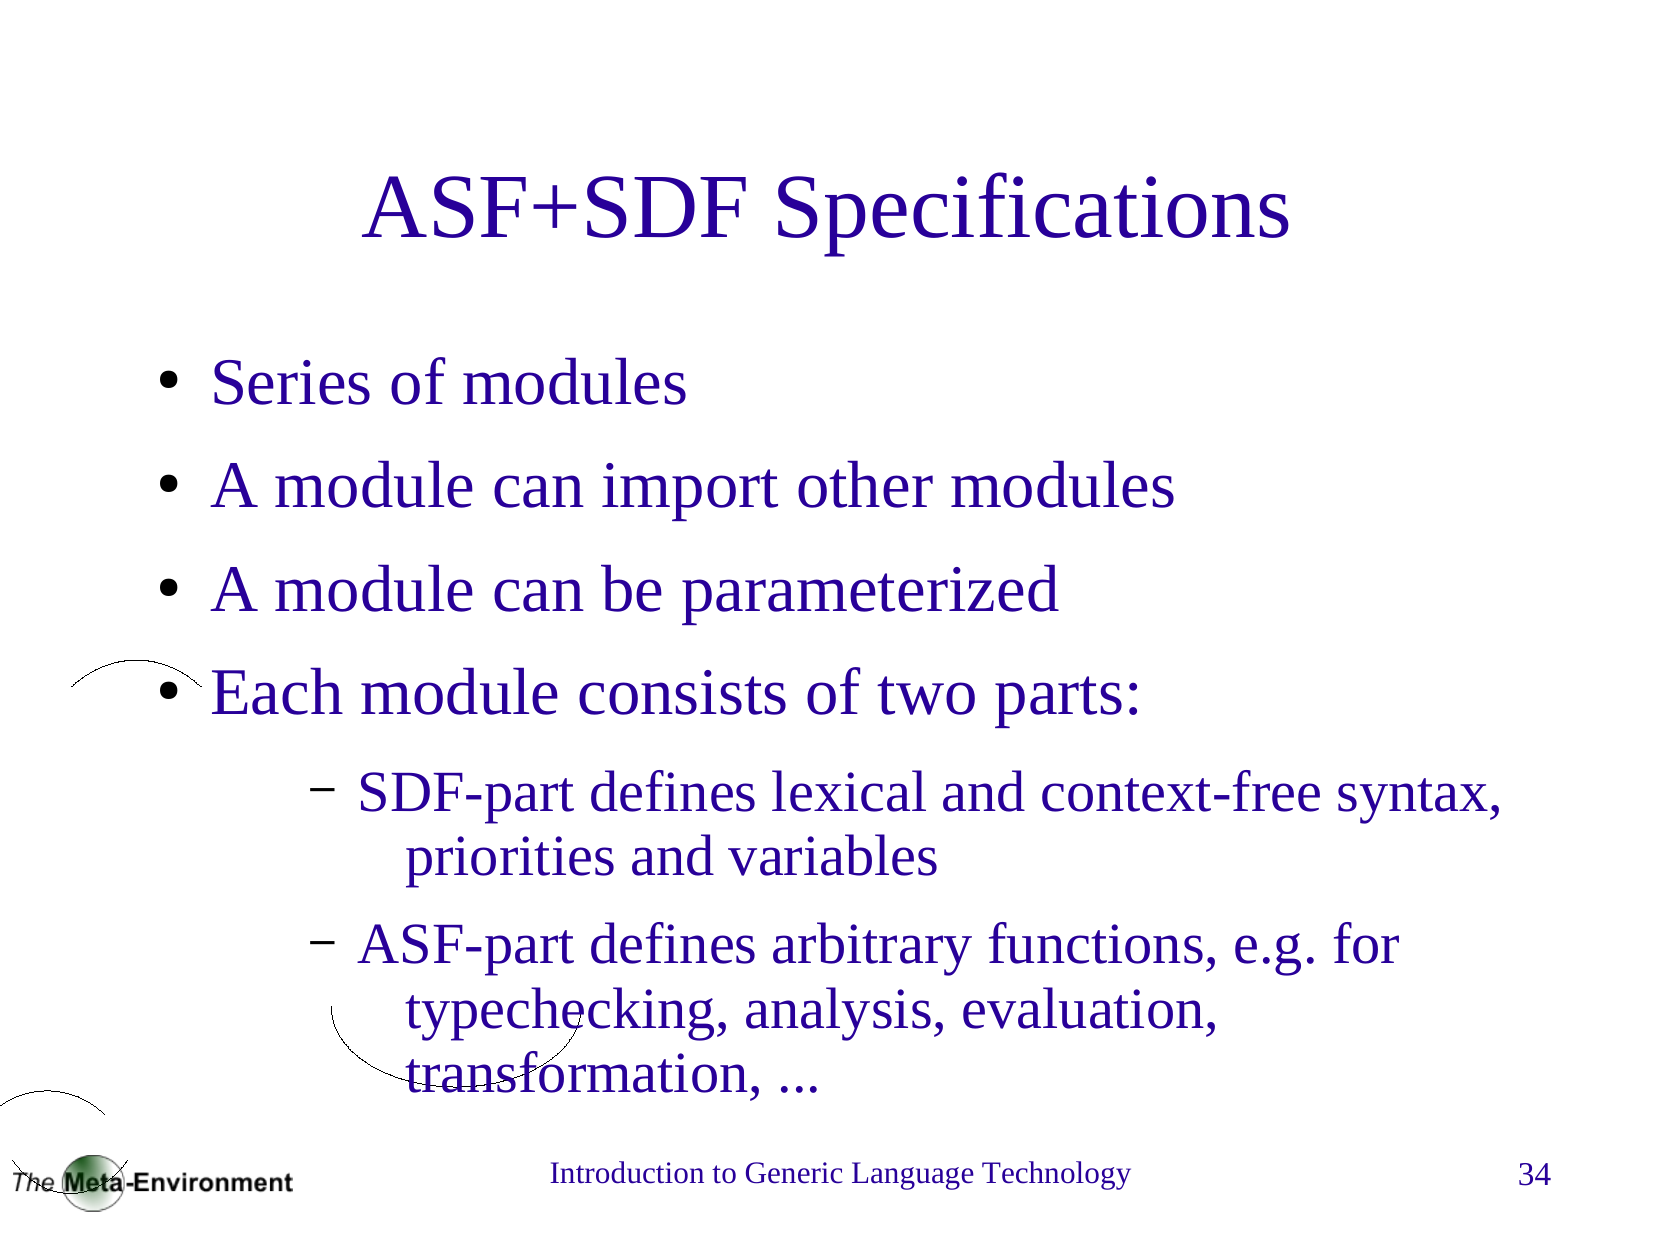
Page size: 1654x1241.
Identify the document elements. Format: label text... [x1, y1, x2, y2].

title ASF+SDF Specifications [121, 102, 1534, 311]
list Series of modules A module can import other modules A module can be parameterized Each module consists of two parts: SDF-part defines lexical and context-free syntax, priorities and variables ASF-part defines arbitrary functions, e.g. for typechecking, analysis, evaluation, transformation, ... [121, 344, 1534, 1127]
picture [13, 1155, 293, 1212]
